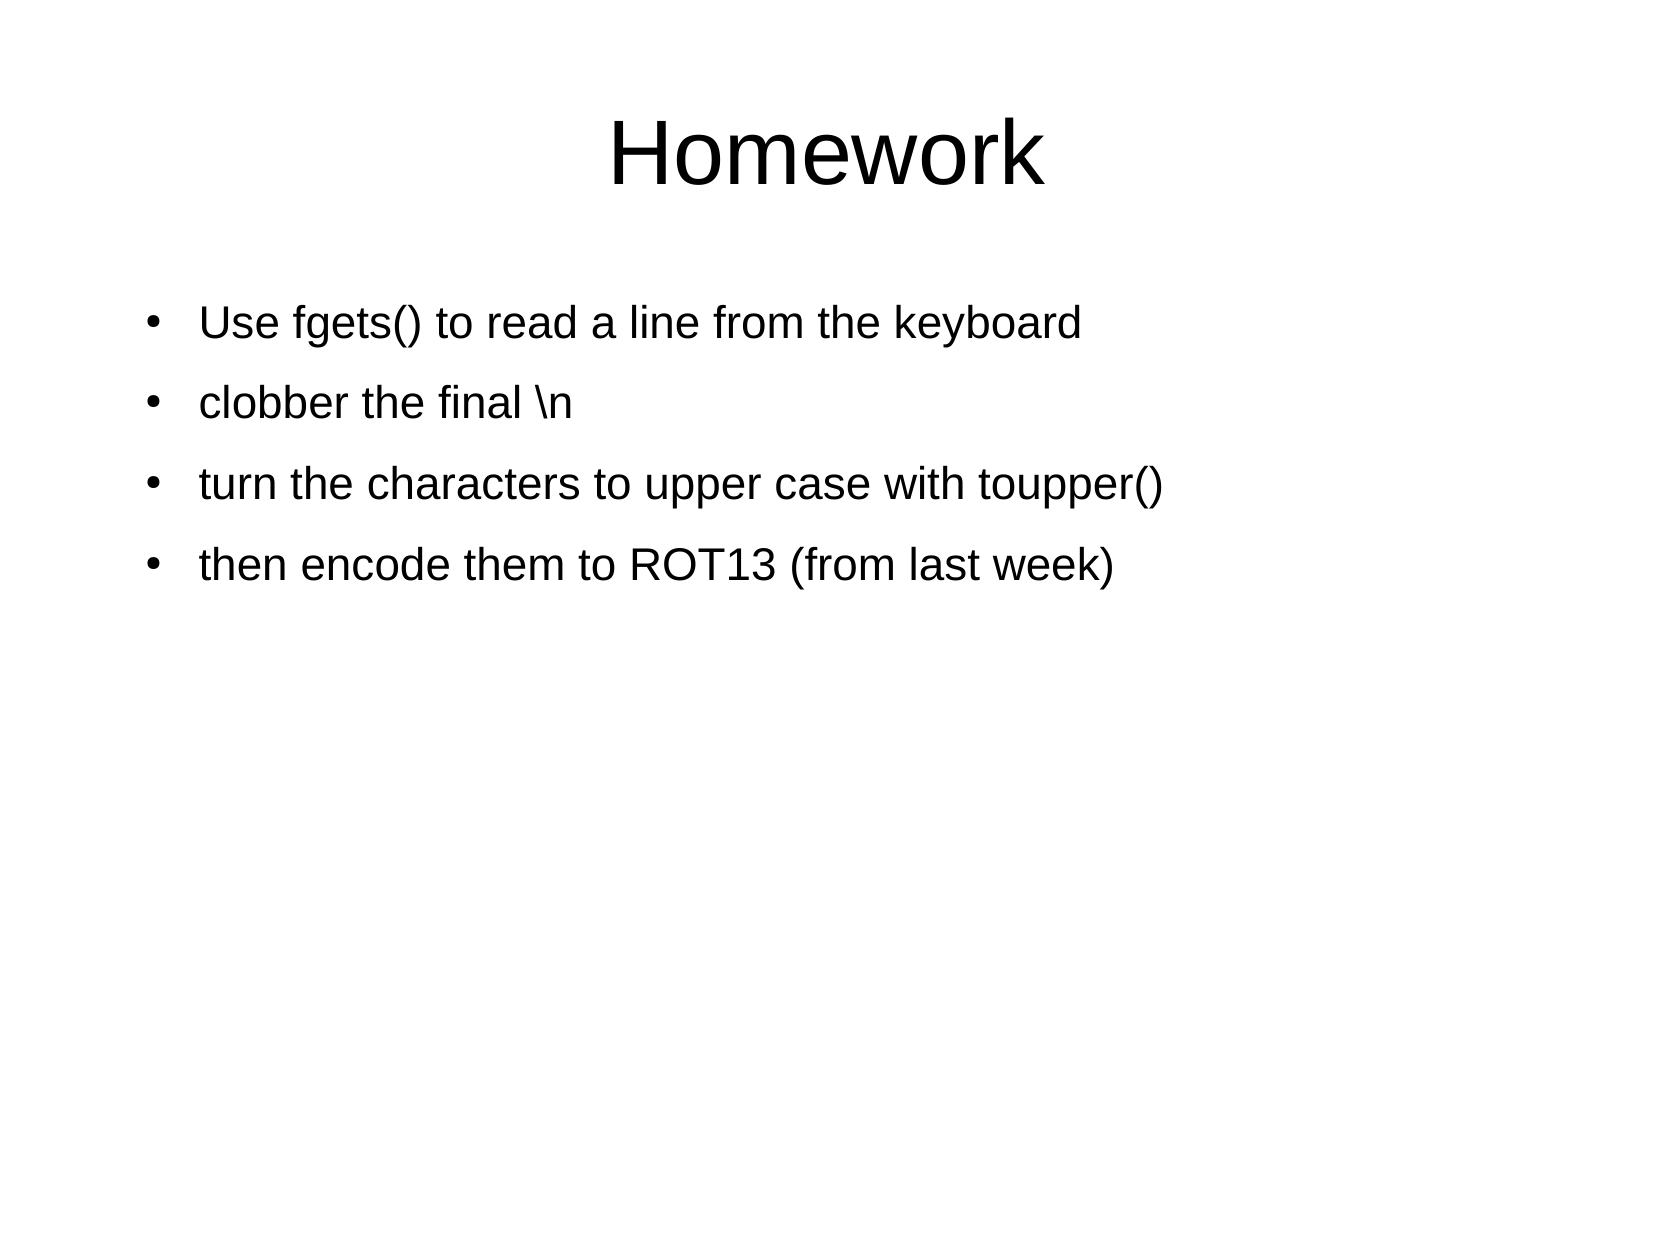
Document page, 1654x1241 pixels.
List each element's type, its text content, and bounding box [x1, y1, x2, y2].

list Use fgets() to read a line from the keyboard clobber the final \n turn the characters to upper case with toupper() then encode them to ROT13 (from last week) [127, 296, 1583, 1170]
title Homework [82, 49, 1571, 257]
